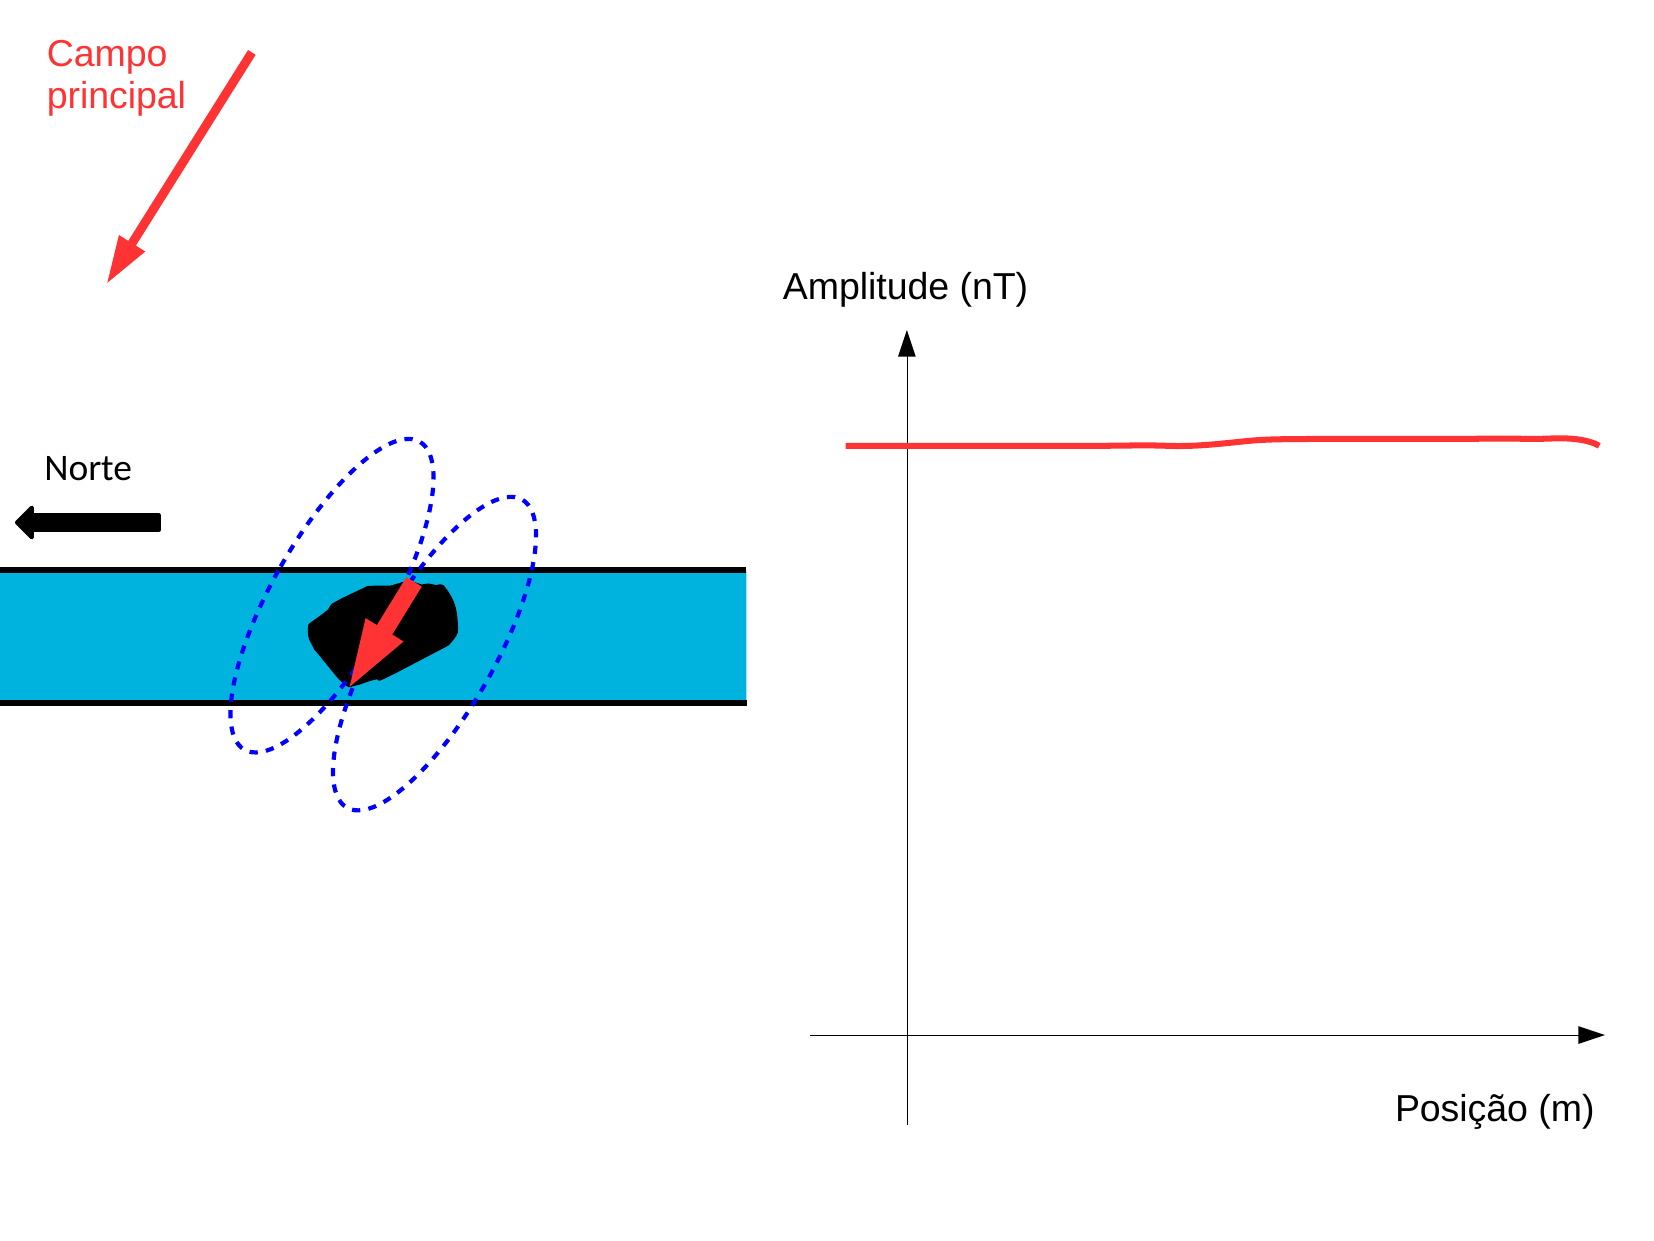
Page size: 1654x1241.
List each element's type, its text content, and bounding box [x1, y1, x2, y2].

text_box Posição (m) [1380, 1080, 1610, 1137]
text_box [17, 507, 159, 538]
text_box Norte [17, 435, 160, 496]
text_box [0, 570, 747, 700]
text_box Campo principal [32, 25, 257, 124]
text_box Amplitude (nT) [768, 258, 1044, 316]
